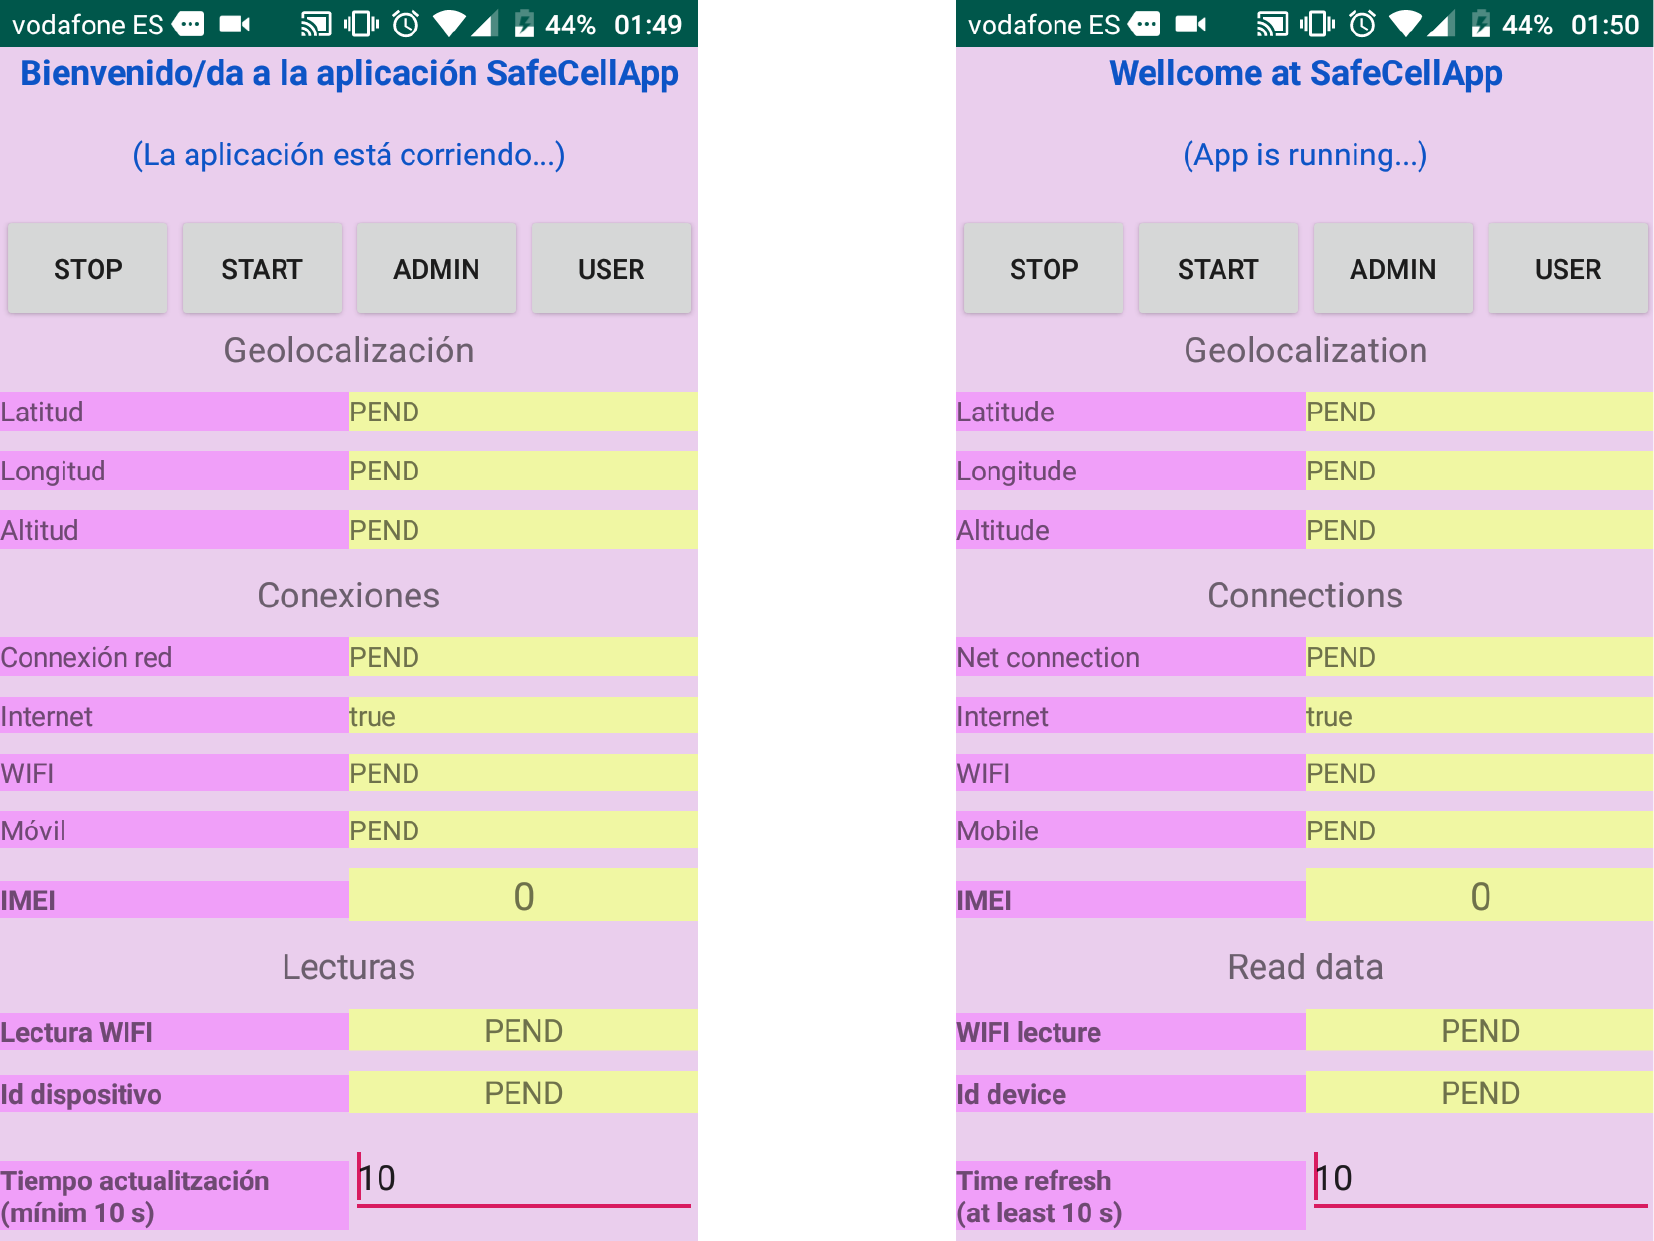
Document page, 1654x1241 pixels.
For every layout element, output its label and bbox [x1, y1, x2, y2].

picture [0, 0, 698, 1241]
picture [956, 0, 1654, 1241]
